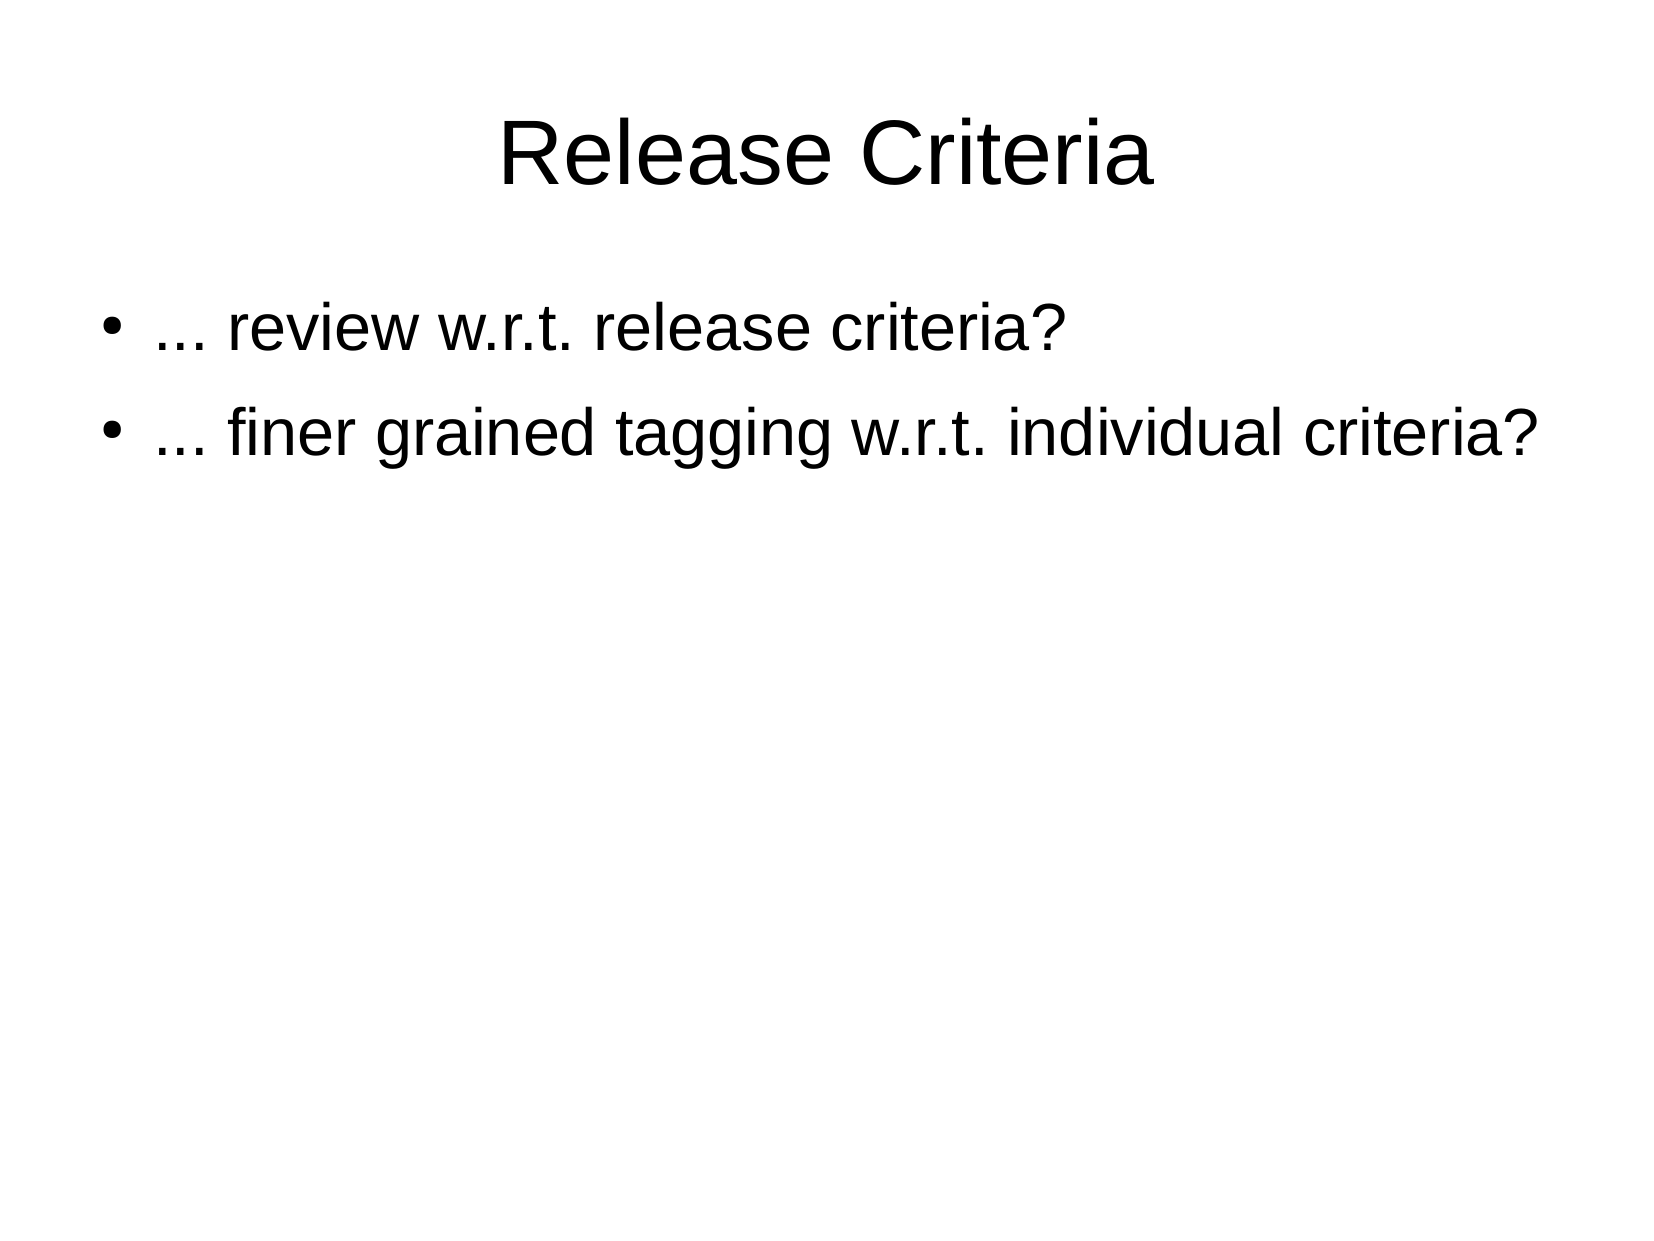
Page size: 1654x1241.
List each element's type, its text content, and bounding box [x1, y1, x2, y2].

title Release Criteria [82, 56, 1571, 250]
list ... review w.r.t. release criteria? ... finer grained tagging w.r.t. individual criteria? [82, 290, 1571, 1109]
